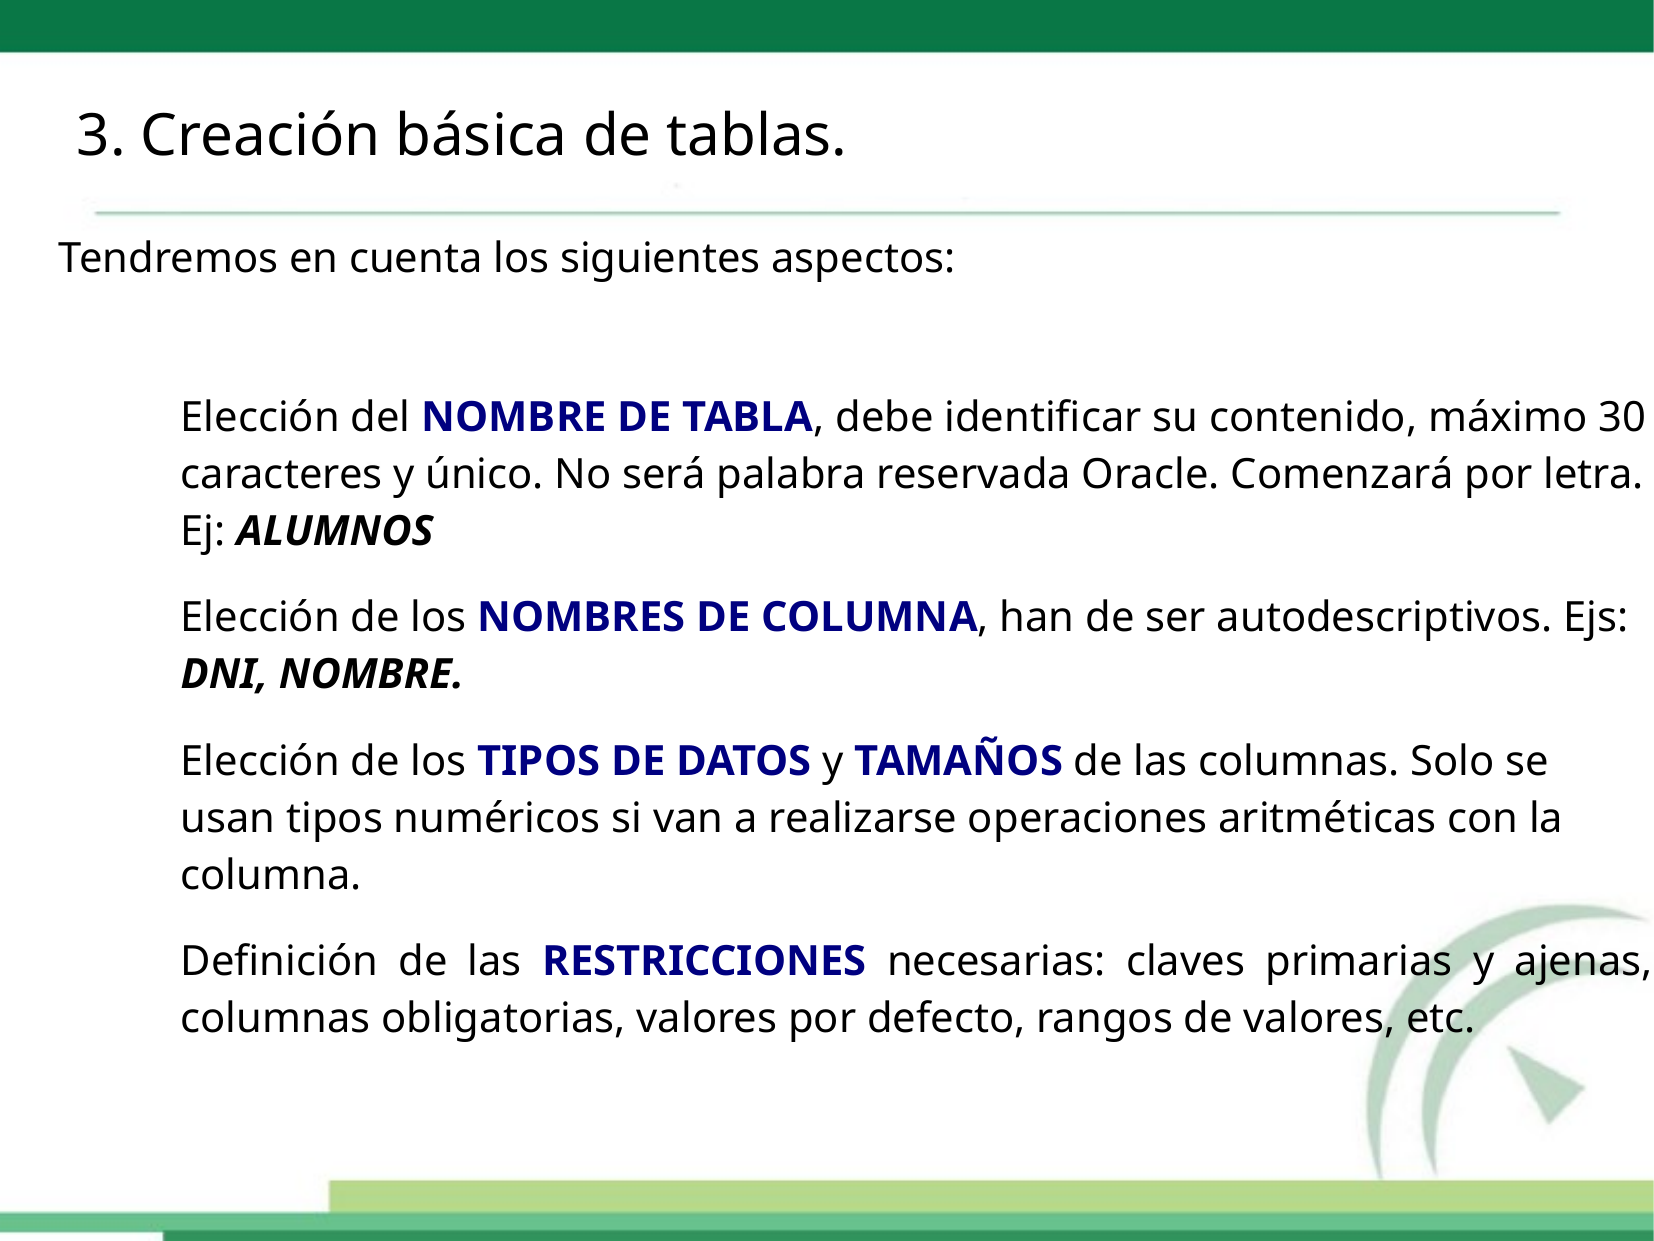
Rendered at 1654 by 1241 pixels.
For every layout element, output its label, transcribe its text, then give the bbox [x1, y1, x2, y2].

list Tendremos en cuenta los siguientes aspectos: Elección del NOMBRE DE TABLA, debe identificar su contenido, máximo 30 caracteres y único. No será palabra reservada Oracle. Comenzará por letra. Ej: ALUMNOS Elección de los NOMBRES DE COLUMNA, han de ser autodescriptivos. Ejs: DNI, NOMBRE. Elección de los TIPOS DE DATOS y TAMAÑOS de las columnas. Solo se usan tipos numéricos si van a realizarse operaciones aritméticas con la columna. Definición de las RESTRICCIONES necesarias: claves primarias y ajenas, columnas obligatorias, valores por defecto, rangos de valores, etc. [59, 236, 1654, 1123]
title 3. Creación básica de tablas. [76, 29, 1625, 236]
picture [0, 0, 1654, 1241]
